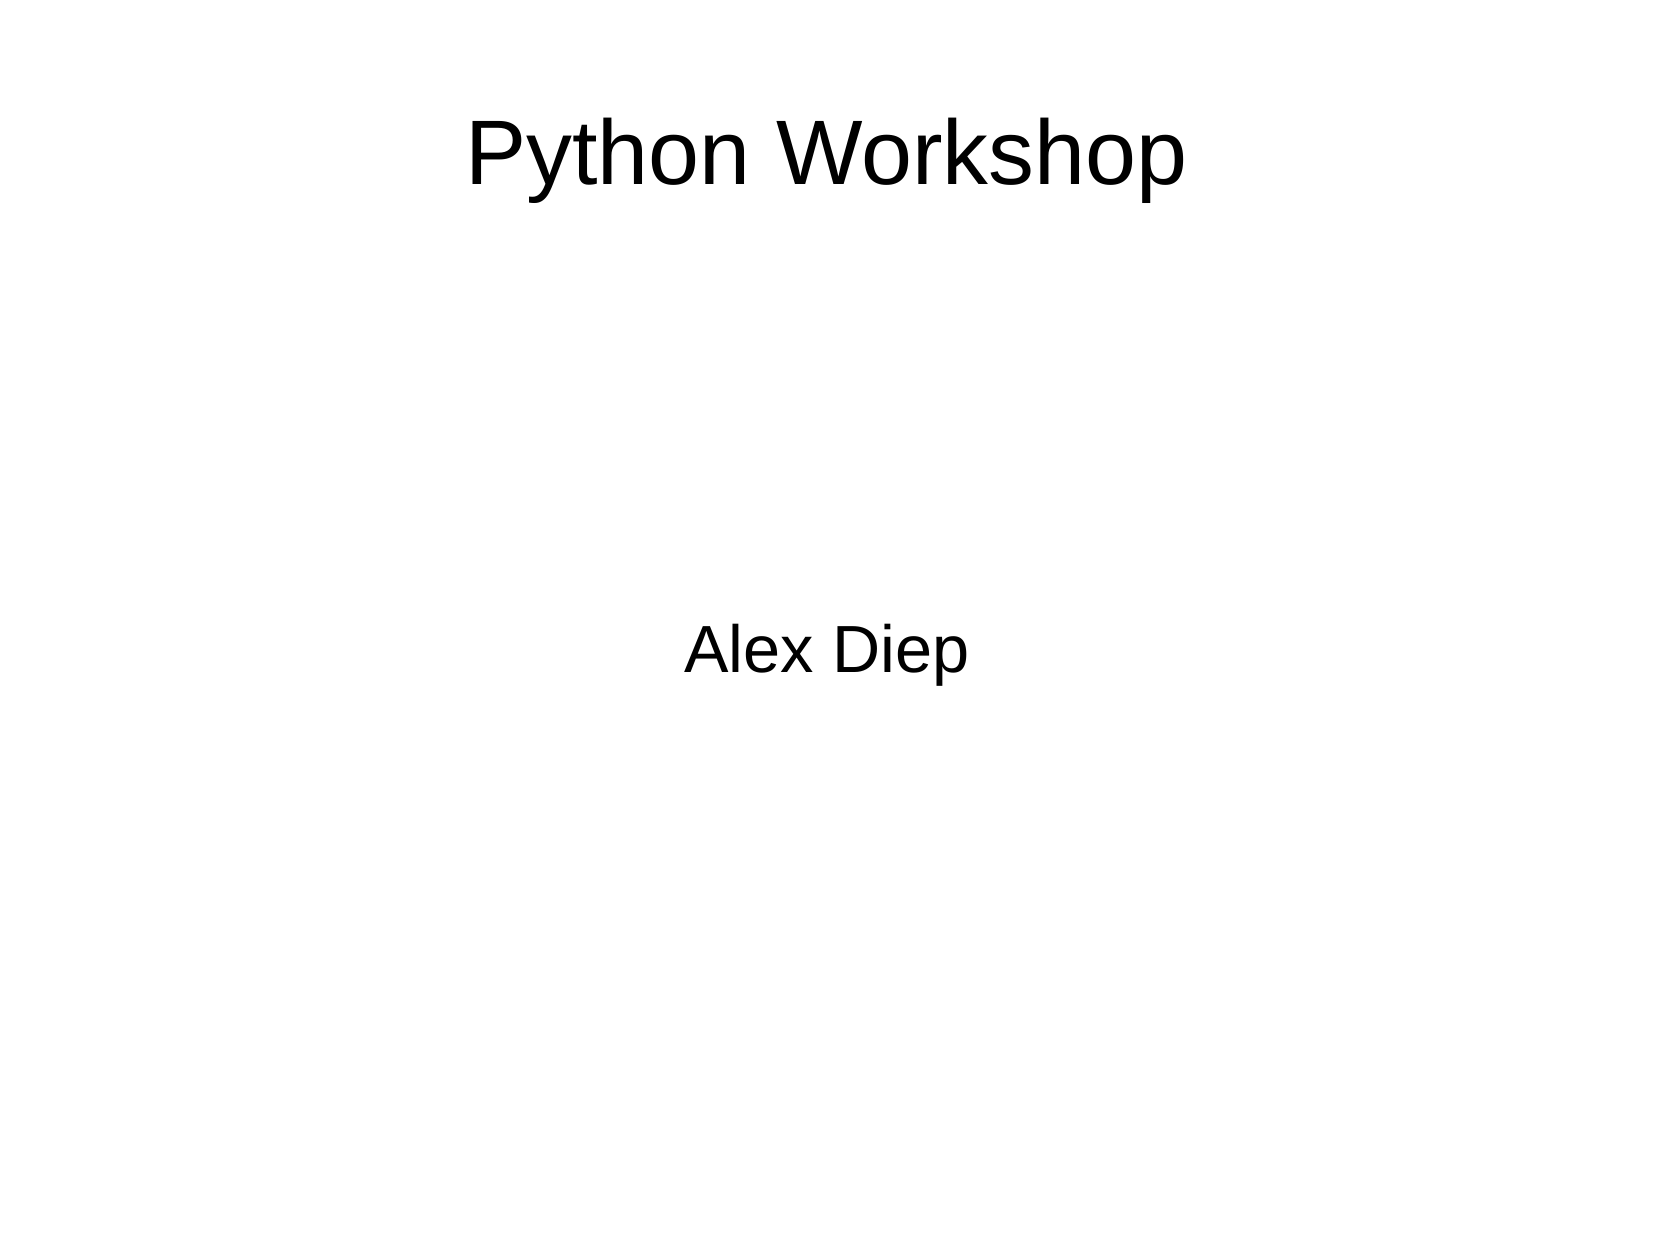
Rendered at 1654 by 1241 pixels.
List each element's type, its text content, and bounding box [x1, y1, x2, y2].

title Python Workshop [82, 49, 1571, 257]
subtitle Alex Diep [82, 290, 1571, 1010]
